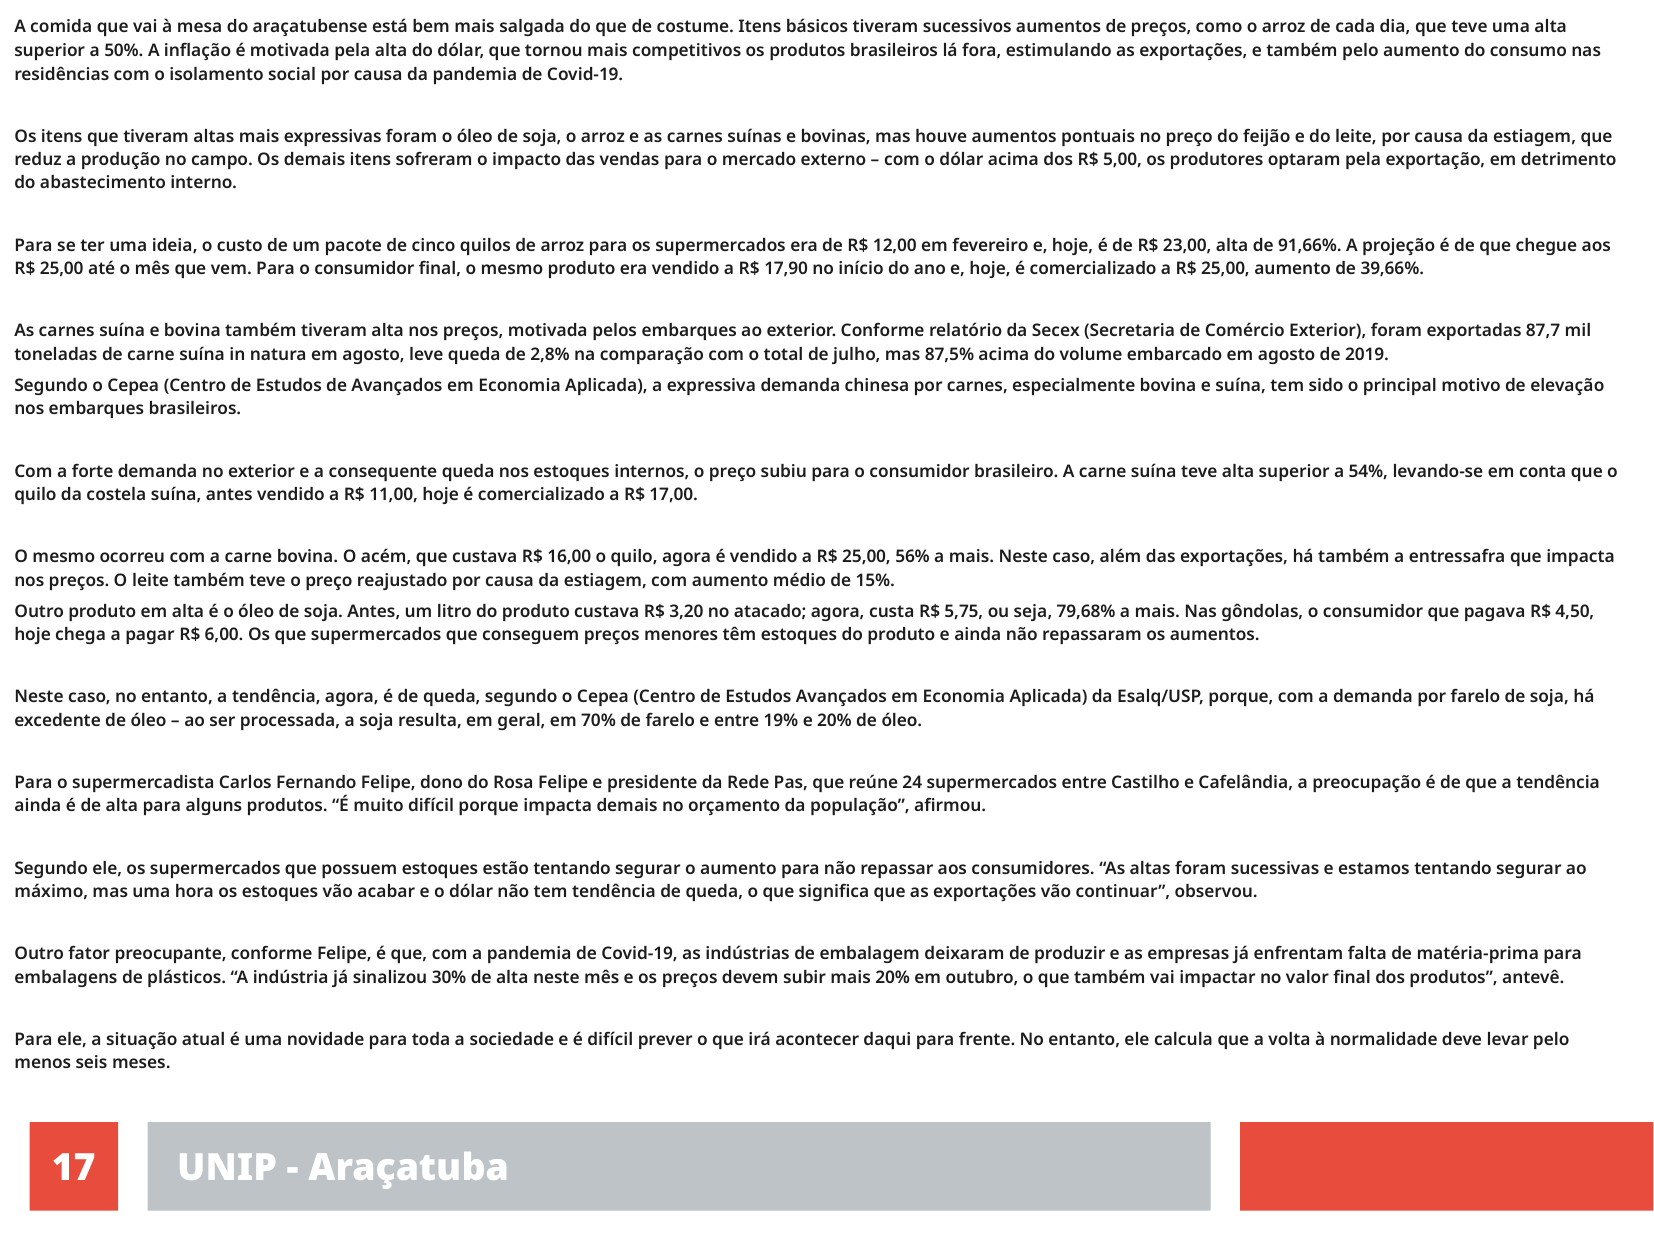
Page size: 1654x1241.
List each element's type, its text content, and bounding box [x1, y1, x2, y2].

list A comida que vai à mesa do araçatubense está bem mais salgada do que de costume. Itens básicos tiveram sucessivos aumentos de preços, como o arroz de cada dia, que teve uma alta superior a 50%. A inflação é motivada pela alta do dólar, que tornou mais competitivos os produtos brasileiros lá fora, estimulando as exportações, e também pelo aumento do consumo nas residências com o isolamento social por causa da pandemia de Covid-19. Os itens que tiveram altas mais expressivas foram o óleo de soja, o arroz e as carnes suínas e bovinas, mas houve aumentos pontuais no preço do feijão e do leite, por causa da estiagem, que reduz a produção no campo. Os demais itens sofreram o impacto das vendas para o mercado externo – com o dólar acima dos R$ 5,00, os produtores optaram pela exportação, em detrimento do abastecimento interno. Para se ter uma ideia, o custo de um pacote de cinco quilos de arroz para os supermercados era de R$ 12,00 em fevereiro e, hoje, é de R$ 23,00, alta de 91,66%. A projeção é de que chegue aos R$ 25,00 até o mês que vem. Para o consumidor final, o mesmo produto era vendido a R$ 17,90 no início do ano e, hoje, é comercializado a R$ 25,00, aumento de 39,66%. As carnes suína e bovina também tiveram alta nos preços, motivada pelos embarques ao exterior. Conforme relatório da Secex (Secretaria de Comércio Exterior), foram exportadas 87,7 mil toneladas de carne suína in natura em agosto, leve queda de 2,8% na comparação com o total de julho, mas 87,5% acima do volume embarcado em agosto de 2019. Segundo o Cepea (Centro de Estudos de Avançados em Economia Aplicada), a expressiva demanda chinesa por carnes, especialmente bovina e suína, tem sido o principal motivo de elevação nos embarques brasileiros. Com a forte demanda no exterior e a consequente queda nos estoques internos, o preço subiu para o consumidor brasileiro. A carne suína teve alta superior a 54%, levando-se em conta que o quilo da costela suína, antes vendido a R$ 11,00, hoje é comercializado a R$ 17,00. O mesmo ocorreu com a carne bovina. O acém, que custava R$ 16,00 o quilo, agora é vendido a R$ 25,00, 56% a mais. Neste caso, além das exportações, há também a entressafra que impacta nos preços. O leite também teve o preço reajustado por causa da estiagem, com aumento médio de 15%. Outro produto em alta é o óleo de soja. Antes, um litro do produto custava R$ 3,20 no atacado; agora, custa R$ 5,75, ou seja, 79,68% a mais. Nas gôndolas, o consumidor que pagava R$ 4,50, hoje chega a pagar R$ 6,00. Os que supermercados que conseguem preços menores têm estoques do produto e ainda não repassaram os aumentos. Neste caso, no entanto, a tendência, agora, é de queda, segundo o Cepea (Centro de Estudos Avançados em Economia Aplicada) da Esalq/USP, porque, com a demanda por farelo de soja, há excedente de óleo – ao ser processada, a soja resulta, em geral, em 70% de farelo e entre 19% e 20% de óleo. Para o supermercadista Carlos Fernando Felipe, dono do Rosa Felipe e presidente da Rede Pas, que reúne 24 supermercados entre Castilho e Cafelândia, a preocupação é de que a tendência ainda é de alta para alguns produtos. “É muito difícil porque impacta demais no orçamento da população”, afirmou. Segundo ele, os supermercados que possuem estoques estão tentando segurar o aumento para não repassar aos consumidores. “As altas foram sucessivas e estamos tentando segurar ao máximo, mas uma hora os estoques vão acabar e o dólar não tem tendência de queda, o que significa que as exportações vão continuar”, observou. Outro fator preocupante, conforme Felipe, é que, com a pandemia de Covid-19, as indústrias de embalagem deixaram de produzir e as empresas já enfrentam falta de matéria-prima para embalagens de plásticos. “A indústria já sinalizou 30% de alta neste mês e os preços devem subir mais 20% em outubro, o que também vai impactar no valor final dos produtos”, antevê. Para ele, a situação atual é uma novidade para toda a sociedade e é difícil prever o que irá acontecer daqui para frente. No entanto, ele calcula que a volta à normalidade deve levar pelo menos seis meses. [14, 14, 1629, 1093]
text_box [0, 0, 1654, 421]
